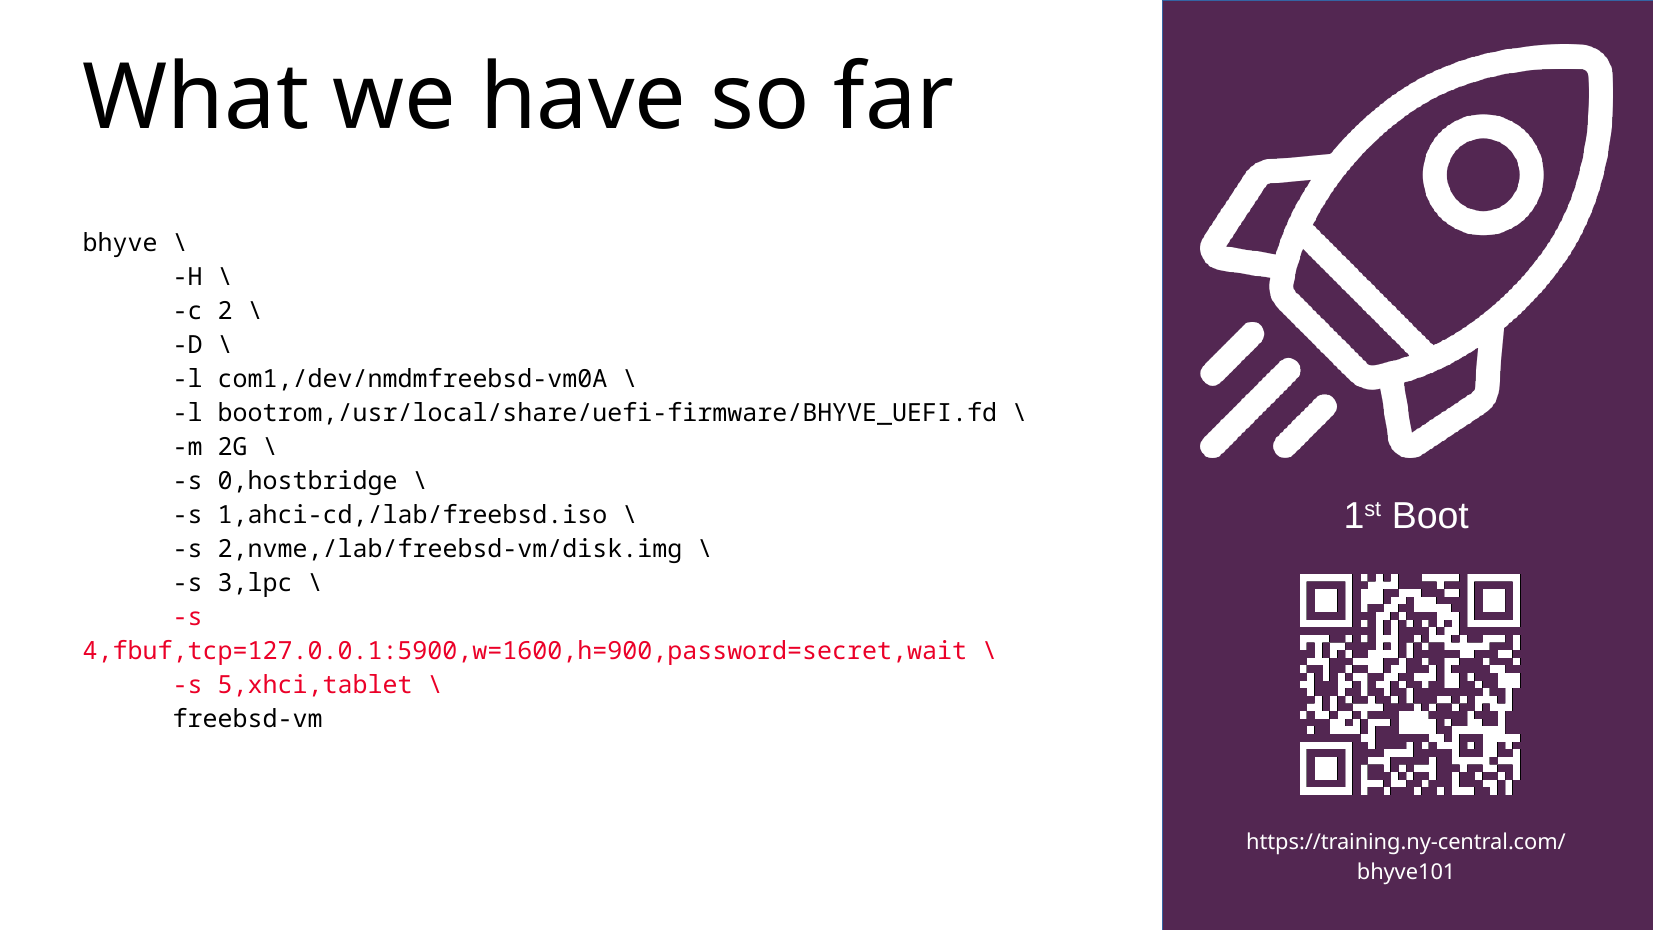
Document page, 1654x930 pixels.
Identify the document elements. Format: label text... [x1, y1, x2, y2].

text_box 1st Boot [1200, 487, 1613, 563]
picture [1200, 44, 1613, 458]
picture [1268, 563, 1550, 826]
title What we have so far [82, 37, 1571, 150]
text_box https://training.ny-central.com/bhyve101 [1200, 819, 1613, 930]
subtitle bhyve \ -H \ -c 2 \ -D \ -l com1,/dev/nmdmfreebsd-vm0A \ -l bootrom,/usr/local/share/uefi-firmware/BHYVE_UEFI.fd \ -m 2G \ -s 0,hostbridge \ -s 1,ahci-cd,/lab/freebsd.iso \ -s 2,nvme,/lab/freebsd-vm/disk.img \ -s 3,lpc \ -s 4,fbuf,tcp=127.0.0.1:5900,w=1600,h=900,password=secret,wait \ -s 5,xhci,tablet \ freebsd-vm [82, 224, 1126, 825]
text_box [1162, 0, 1653, 930]
